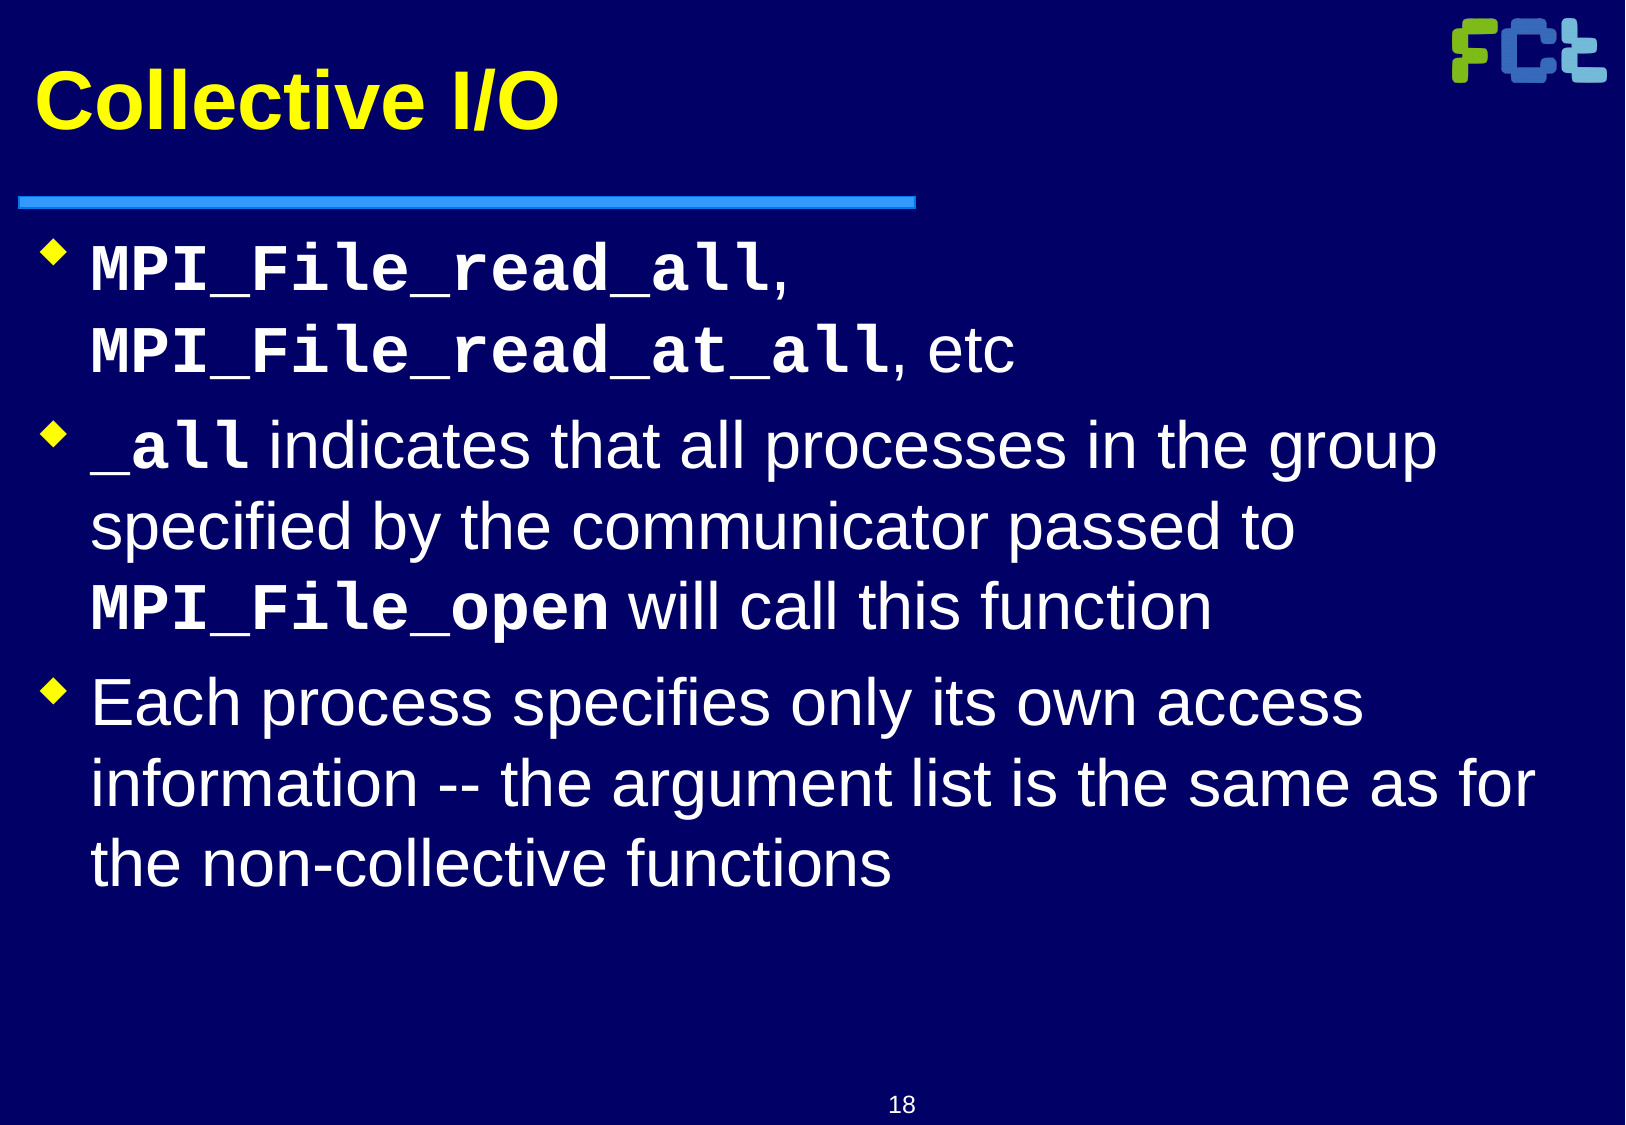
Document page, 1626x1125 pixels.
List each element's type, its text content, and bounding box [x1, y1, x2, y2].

text_box <number> [428, 1083, 1376, 1116]
list MPI_File_read_all, MPI_File_read_at_all, etc _all indicates that all processes in the group specified by the communicator passed to MPI_File_open will call this function Each process specifies only its own access information -- the argument list is the same as for the non-collective functions [19, 208, 1611, 1083]
title Collective I/O [19, 7, 1606, 185]
